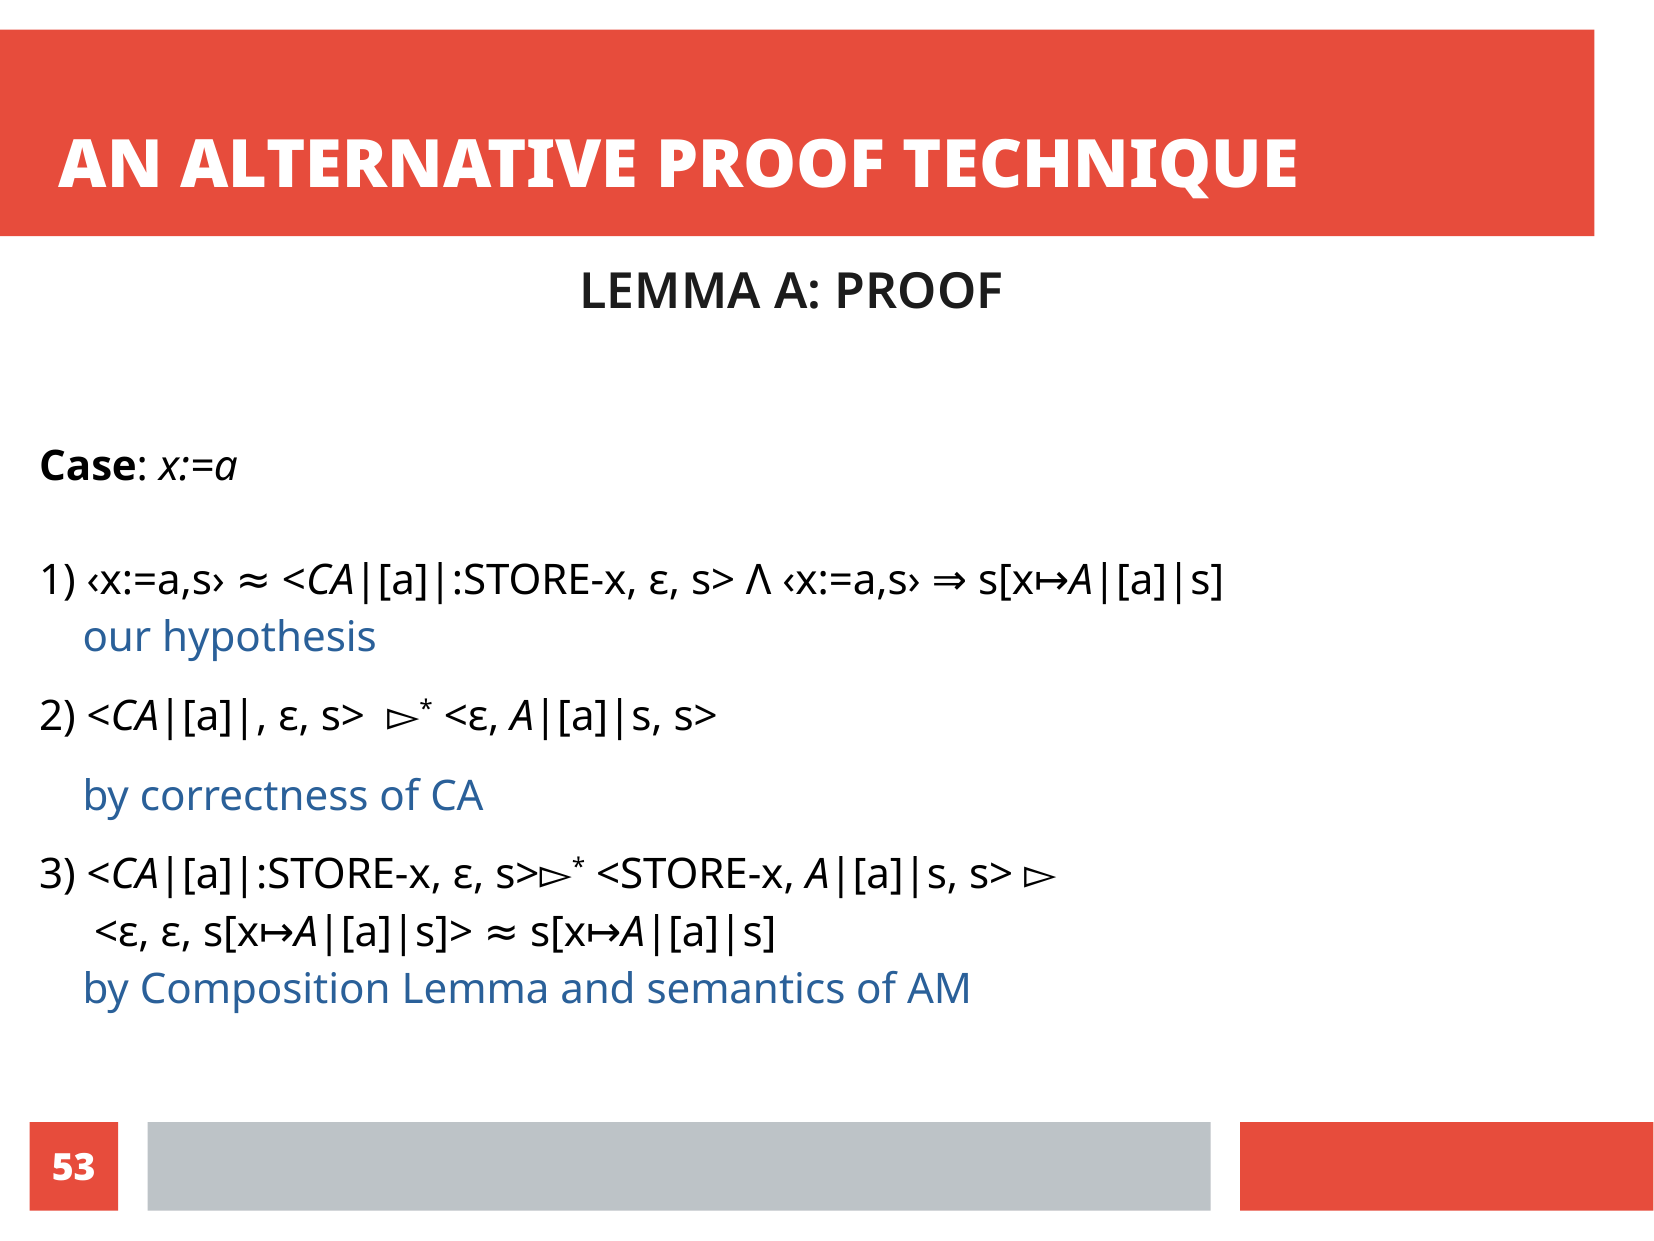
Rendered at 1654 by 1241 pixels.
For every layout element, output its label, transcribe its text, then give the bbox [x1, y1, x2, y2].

list LEMMA A: PROOF Case: x:=a 1) ‹x:=a,s› ≈ <CA|[a]|:STORE-x, ε, s> Ʌ ‹x:=a,s› ⇒ s[x↦A|[a]|s] our hypothesis 2) <CA|[a]|, ε, s> ▻* <ε, A|[a]|s, s> by correctness of CA 3) <CA|[a]|:STORE-x, ε, s>▻* <STORE-x, A|[a]|s, s> ▻ <ε, ε, s[x↦A|[a]|s]> ≈ s[x↦A|[a]|s] by Composition Lemma and semantics of AM [39, 255, 1546, 1023]
title AN ALTERNATIVE PROOF TECHNIQUE [59, 59, 1595, 207]
